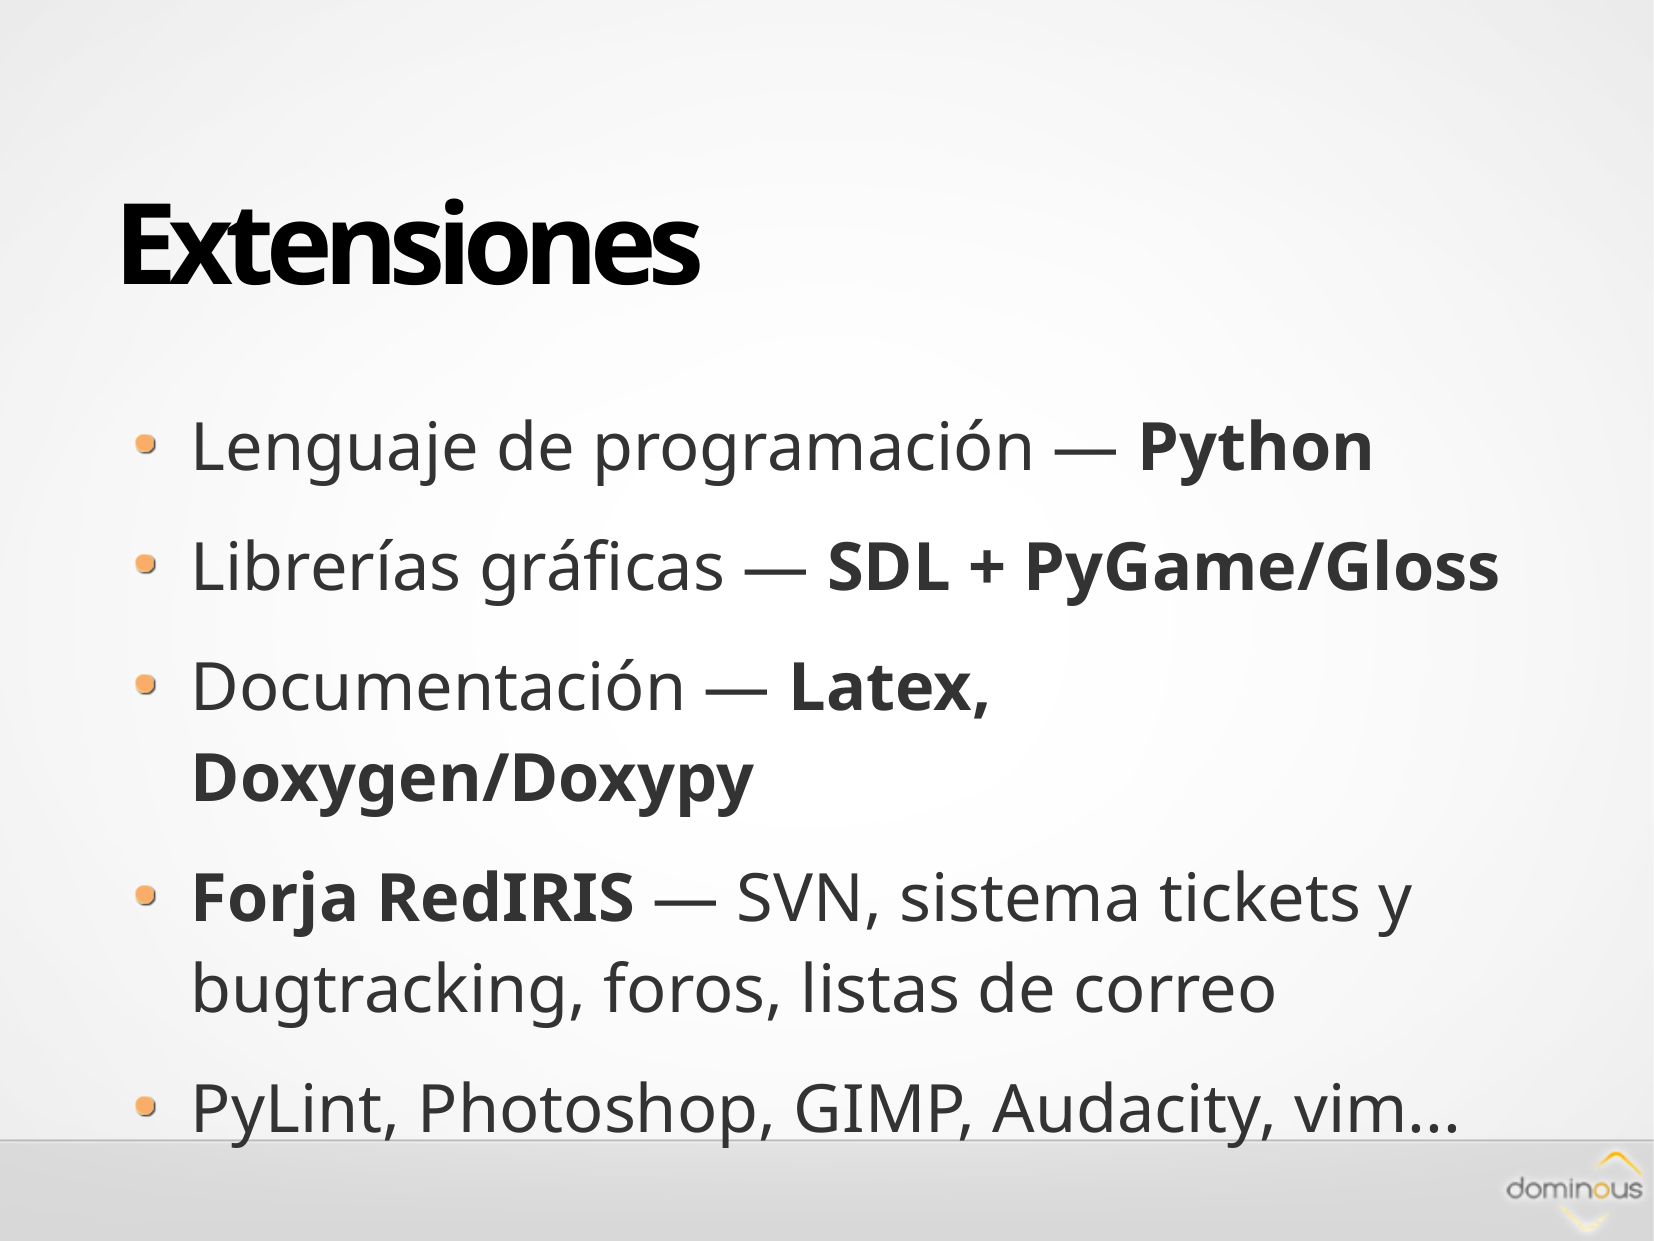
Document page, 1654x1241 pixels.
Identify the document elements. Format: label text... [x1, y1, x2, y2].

text_box Lenguaje de programación — Python Librerías gráficas — SDL + PyGame/Gloss Documentación — Latex, Doxygen/Doxypy Forja RedIRIS — SVN, sistema tickets y bugtracking, foros, listas de correo PyLint, Photoshop, GIMP, Audacity, vim... [119, 391, 1587, 1070]
picture [0, 0, 1654, 1241]
text_box Extensiones [99, 179, 1565, 355]
